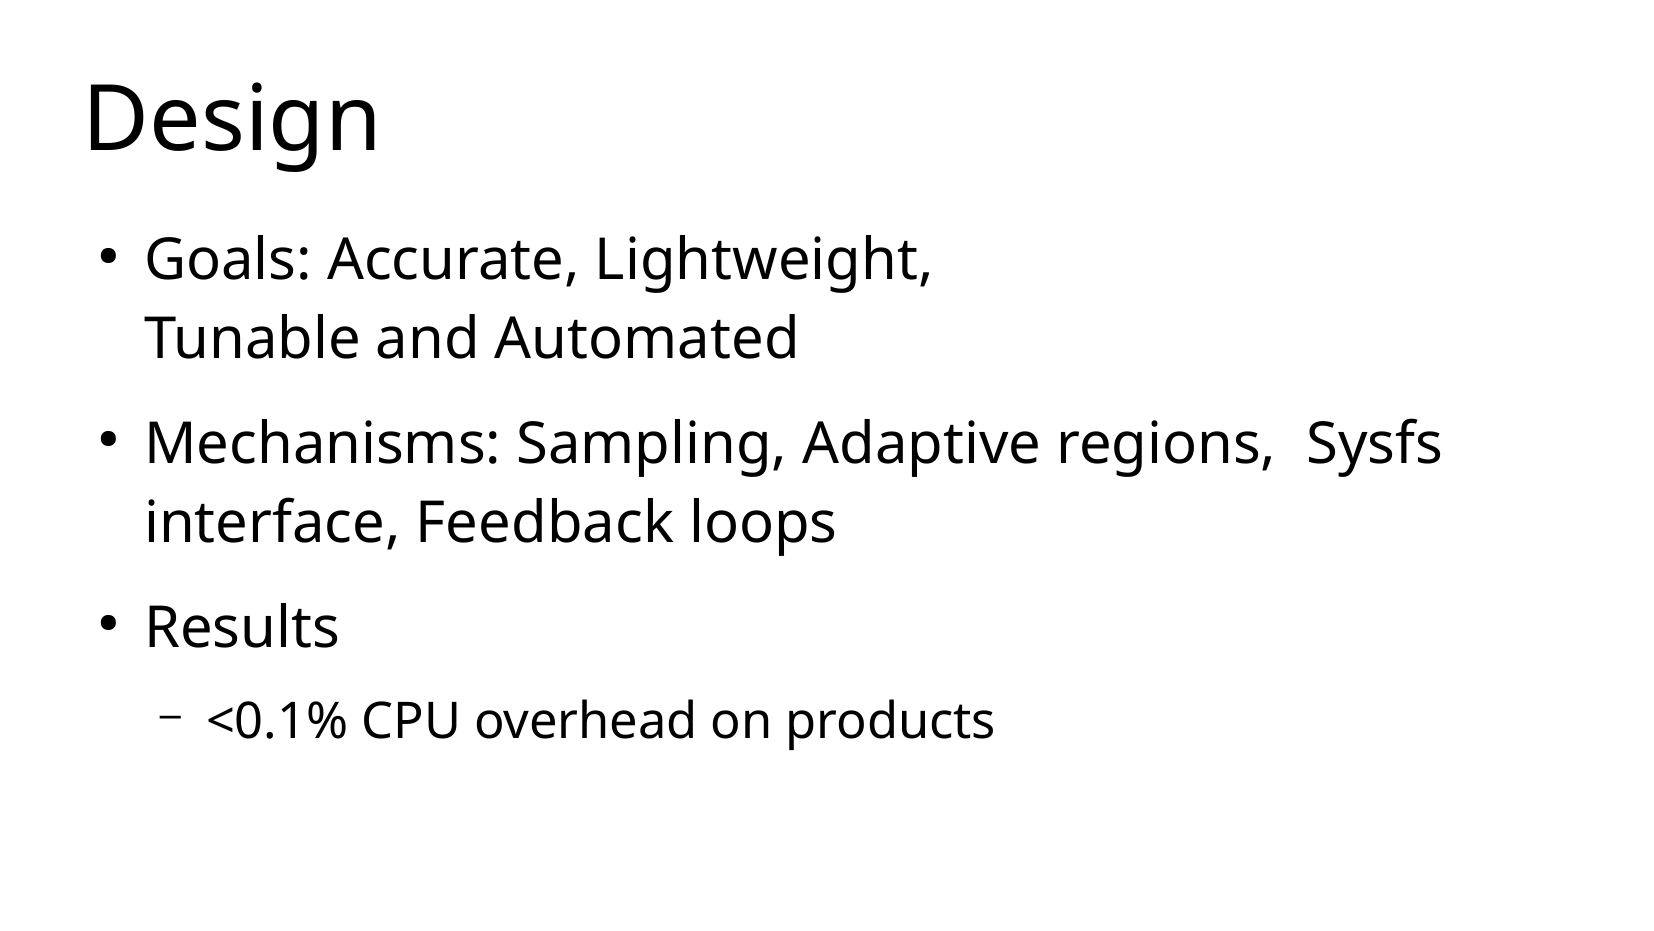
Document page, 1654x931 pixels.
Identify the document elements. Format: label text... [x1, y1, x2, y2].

title Design [82, 37, 1571, 193]
list Goals: Accurate, Lightweight, Tunable and Automated Mechanisms: Sampling, Adaptive regions, Sysfs interface, Feedback loops Results <0.1% CPU overhead on products [82, 217, 1571, 758]
